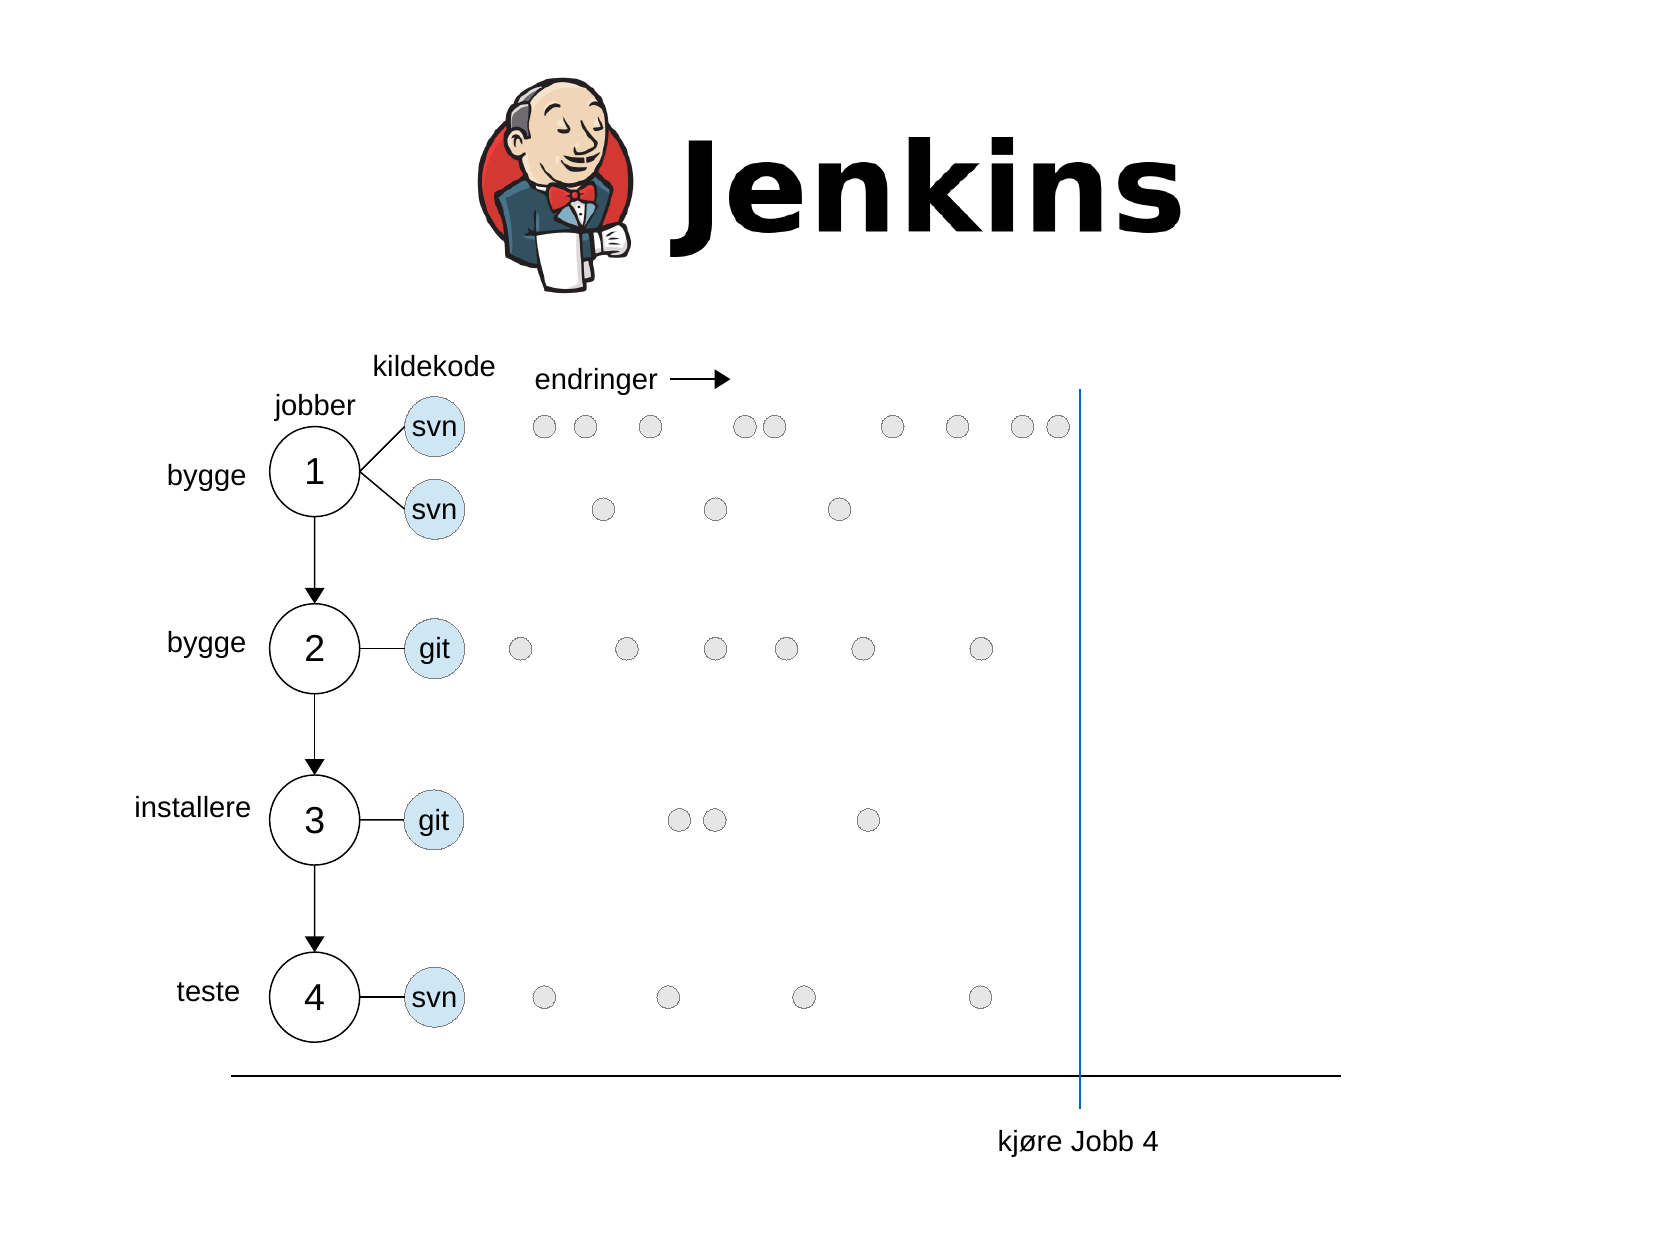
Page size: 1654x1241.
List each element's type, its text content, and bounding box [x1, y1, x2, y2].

text_box [703, 808, 727, 832]
text_box [946, 415, 969, 438]
text_box [615, 637, 639, 661]
text_box [1046, 415, 1070, 438]
text_box [533, 415, 556, 438]
text_box svn [404, 479, 465, 540]
text_box [792, 985, 816, 1009]
text_box svn [404, 967, 465, 1028]
text_box [592, 497, 615, 521]
text_box installere [119, 784, 270, 832]
text_box [509, 637, 532, 661]
text_box 2 [270, 603, 360, 694]
text_box [532, 985, 556, 1009]
text_box teste [161, 967, 270, 1015]
text_box [969, 985, 992, 1009]
text_box endringer [519, 355, 682, 403]
text_box [851, 637, 875, 661]
text_box bygge [152, 619, 270, 667]
text_box kjøre Jobb 4 [982, 1118, 1174, 1166]
text_box 4 [270, 952, 360, 1043]
text_box [656, 985, 680, 1009]
text_box [828, 497, 851, 521]
text_box [775, 637, 798, 661]
text_box svn [404, 396, 465, 457]
text_box [857, 808, 880, 832]
text_box [1011, 415, 1034, 438]
text_box [969, 637, 993, 661]
text_box [881, 415, 905, 438]
text_box [704, 637, 727, 661]
text_box 1 [270, 430, 360, 517]
text_box git [403, 789, 464, 850]
text_box [574, 415, 597, 438]
text_box jobber [260, 381, 371, 430]
text_box [668, 808, 691, 832]
text_box bygge [152, 451, 270, 500]
text_box [639, 415, 662, 438]
text_box [763, 415, 786, 438]
picture [470, 70, 1183, 300]
text_box [733, 415, 757, 438]
text_box kildekode [357, 342, 512, 390]
text_box git [404, 618, 465, 679]
text_box 3 [270, 775, 360, 865]
text_box [704, 497, 727, 521]
